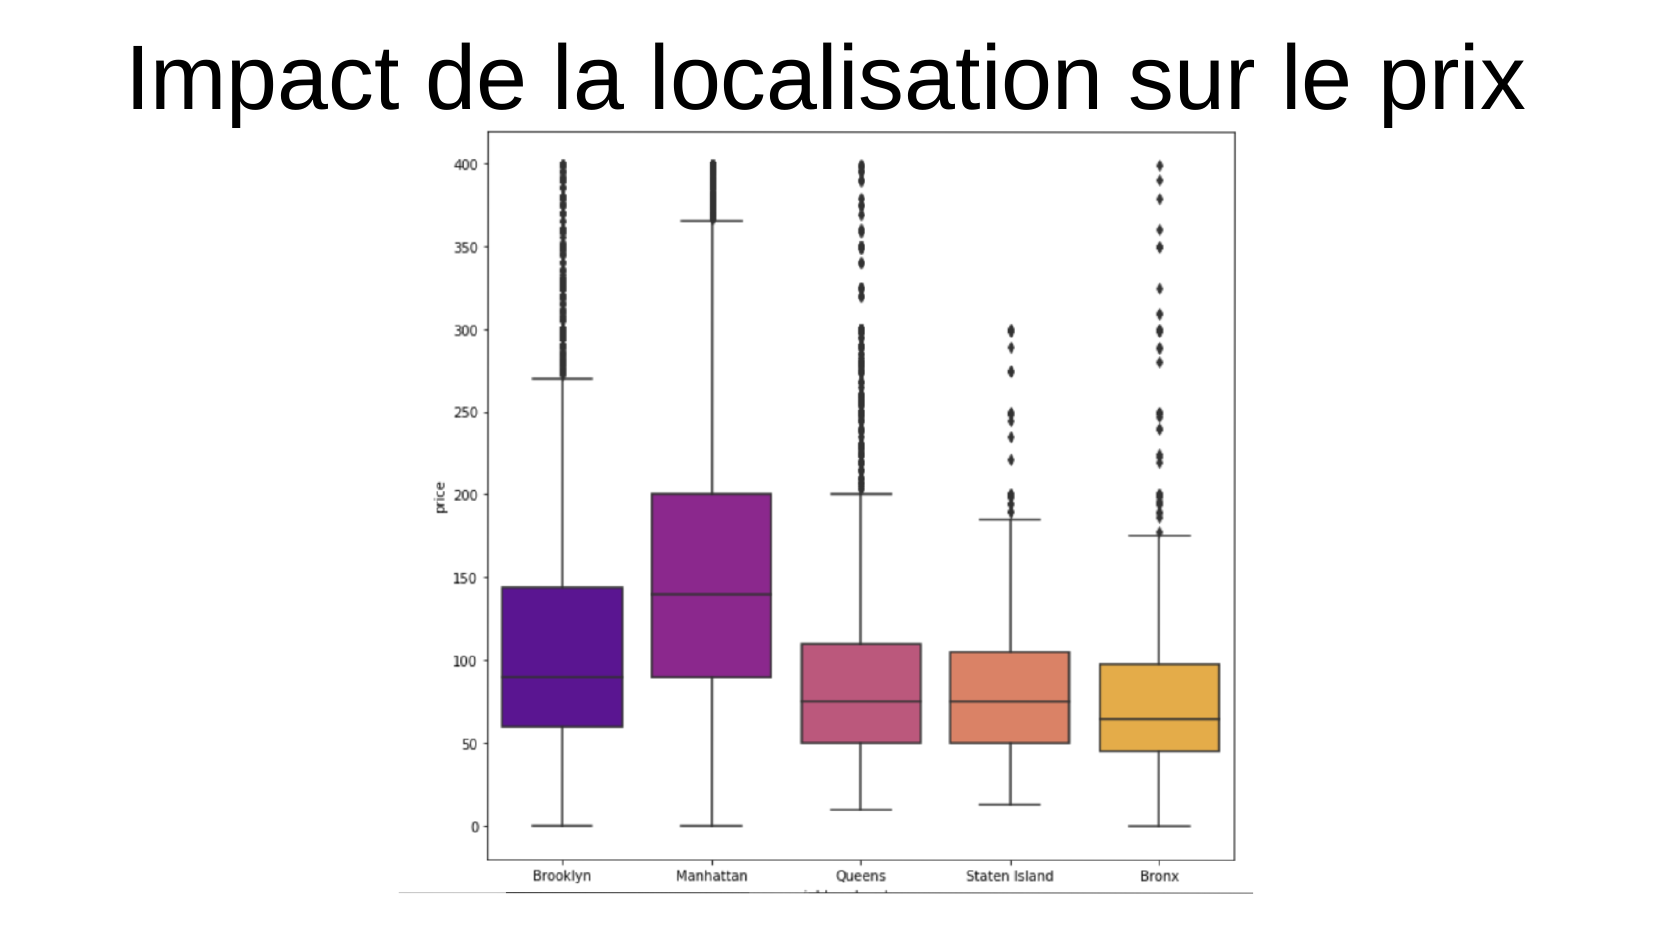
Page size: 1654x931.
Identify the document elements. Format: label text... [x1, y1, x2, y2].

picture [366, 129, 1264, 926]
title Impact de la localisation sur le prix [82, 0, 1571, 156]
